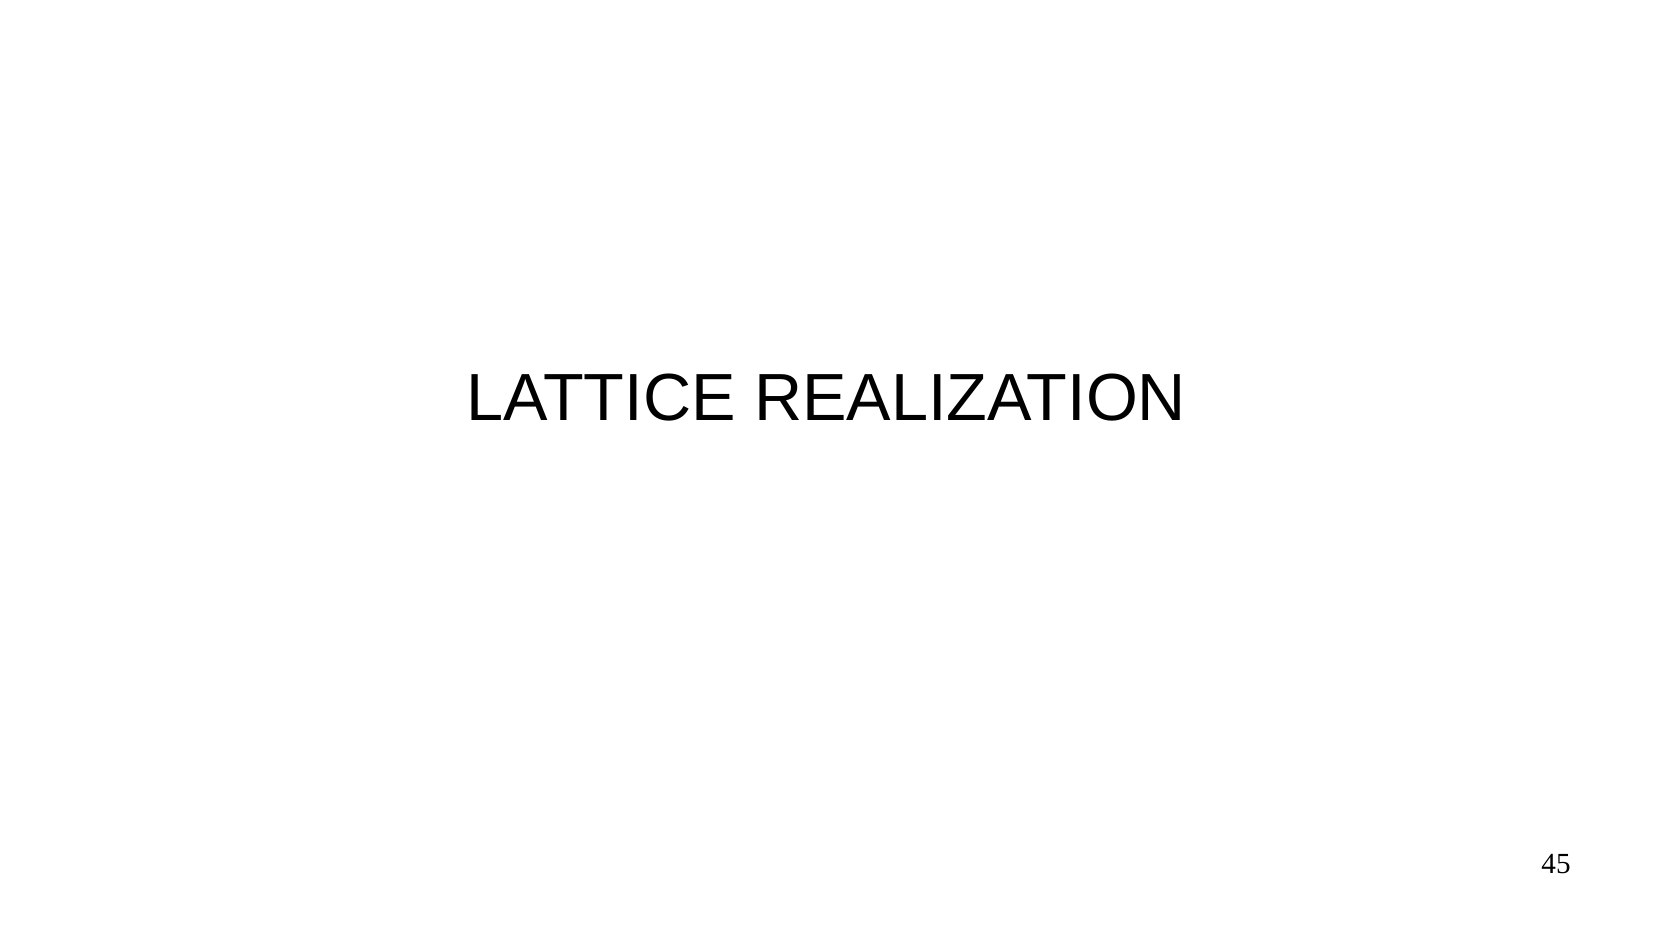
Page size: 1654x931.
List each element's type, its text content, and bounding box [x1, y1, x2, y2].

subtitle LATTICE REALIZATION [82, 37, 1571, 757]
